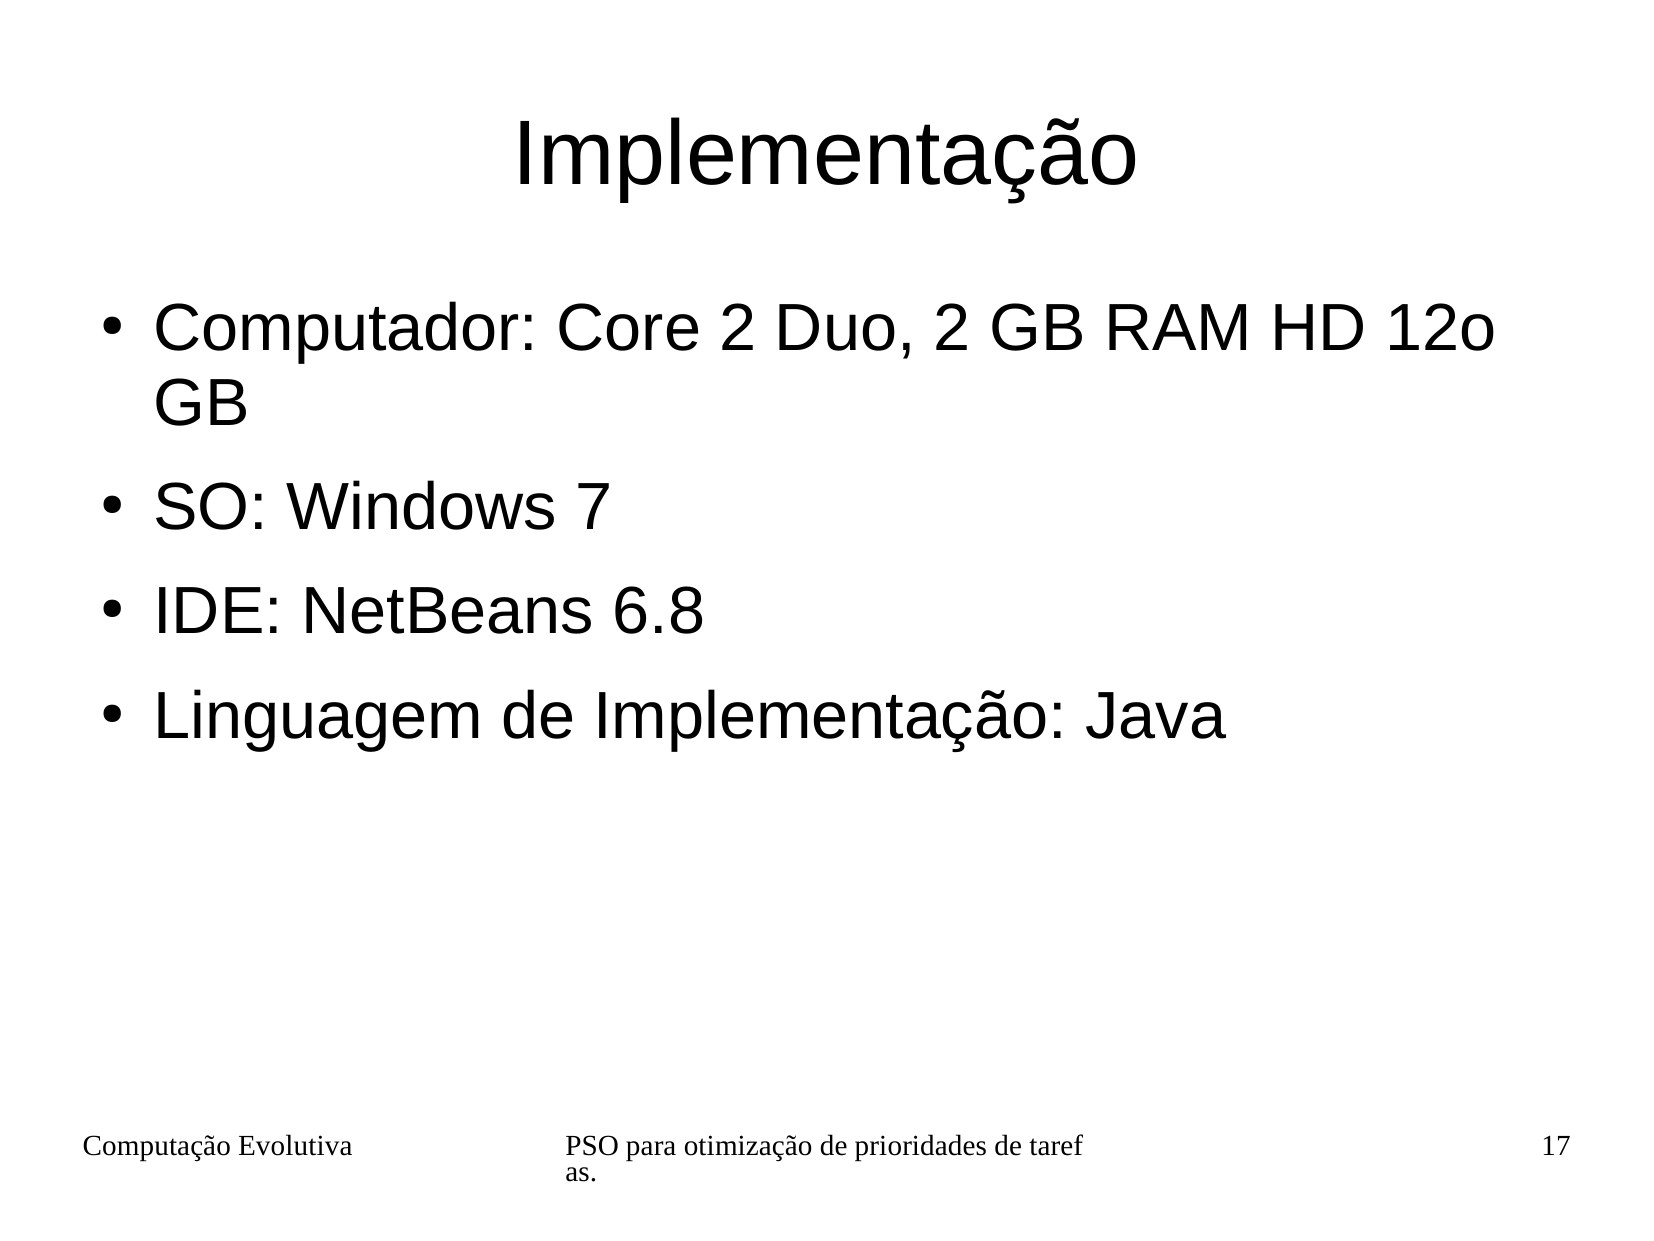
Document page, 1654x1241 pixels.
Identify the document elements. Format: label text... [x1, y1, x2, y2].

list Computador: Core 2 Duo, 2 GB RAM HD 12o GB SO: Windows 7 IDE: NetBeans 6.8 Linguagem de Implementação: Java [82, 290, 1571, 1094]
title Implementação [82, 56, 1571, 250]
